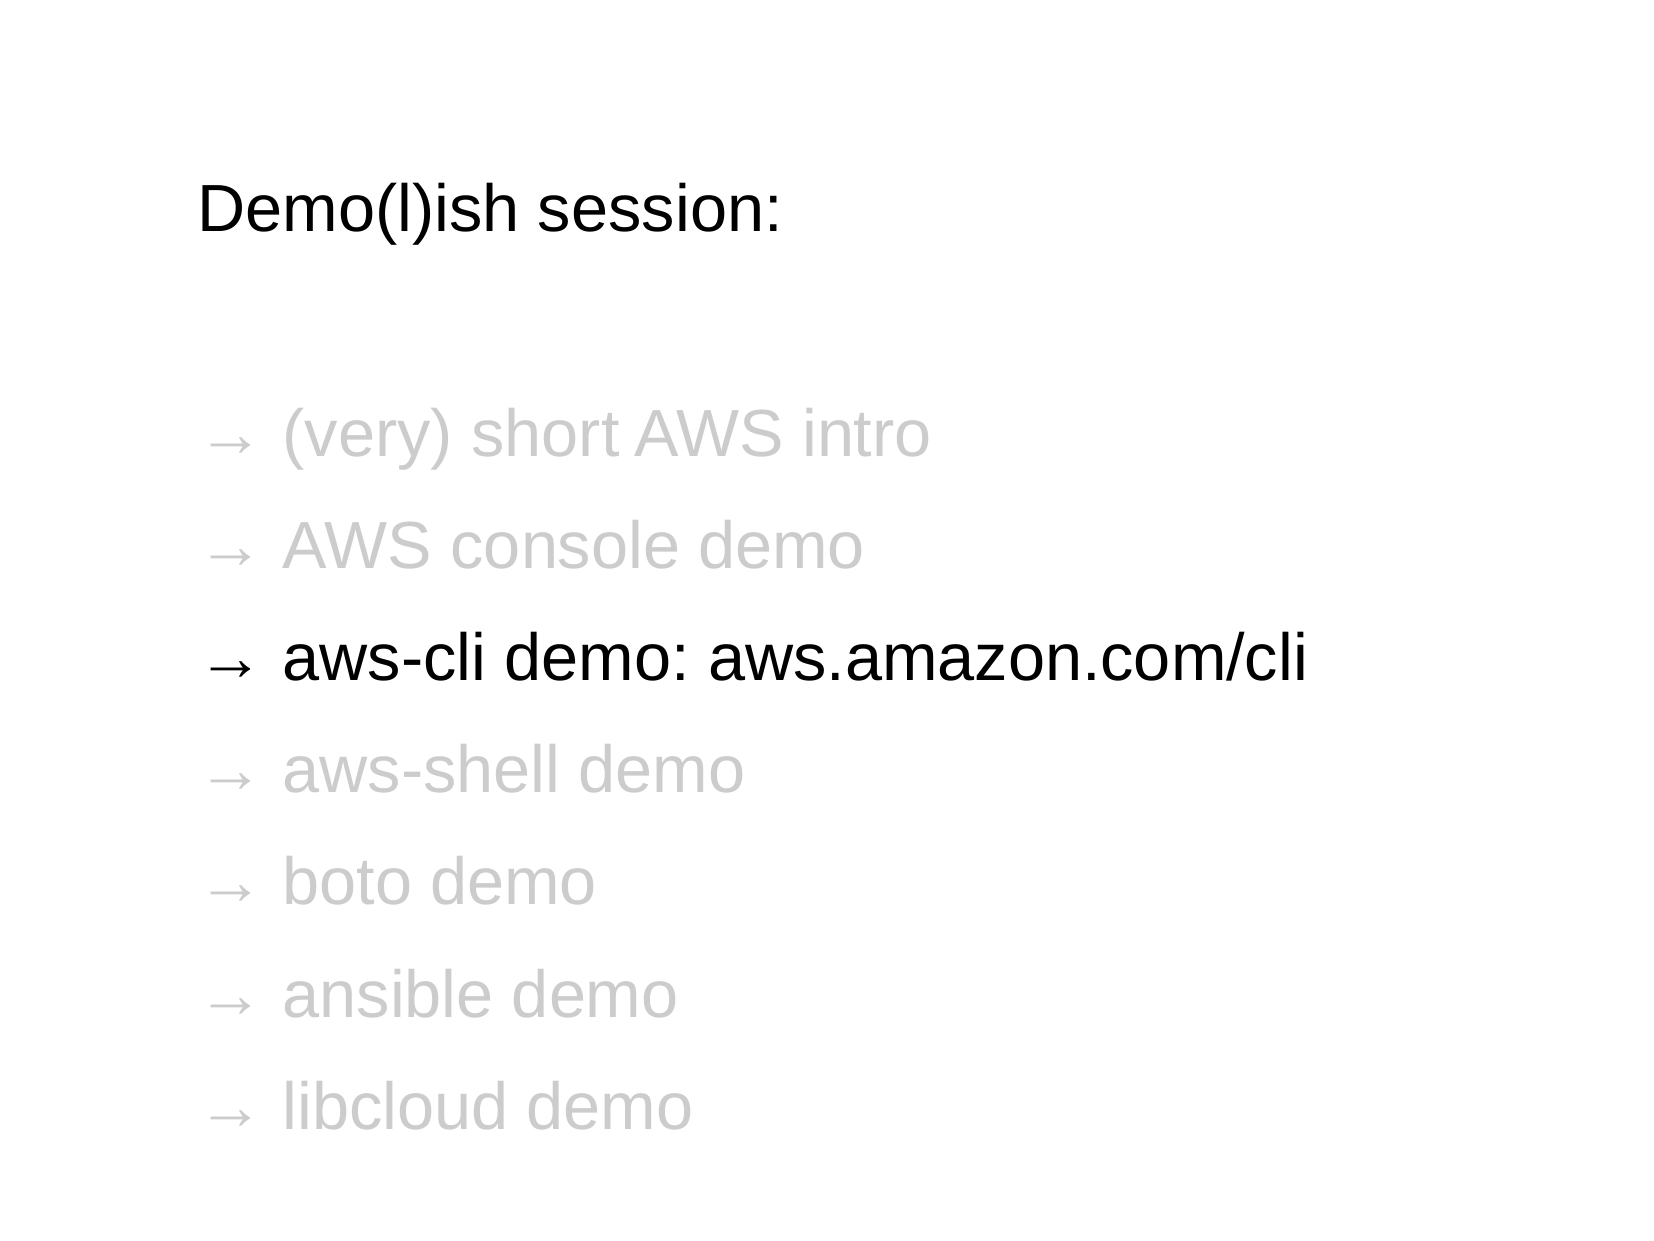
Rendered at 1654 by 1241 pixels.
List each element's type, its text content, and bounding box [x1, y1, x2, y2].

text_box Demo(l)ish session: → (very) short AWS intro → AWS console demo → aws-cli demo: aws.amazon.com/cli → aws-shell demo → boto demo → ansible demo → libcloud demo [182, 126, 1471, 1114]
